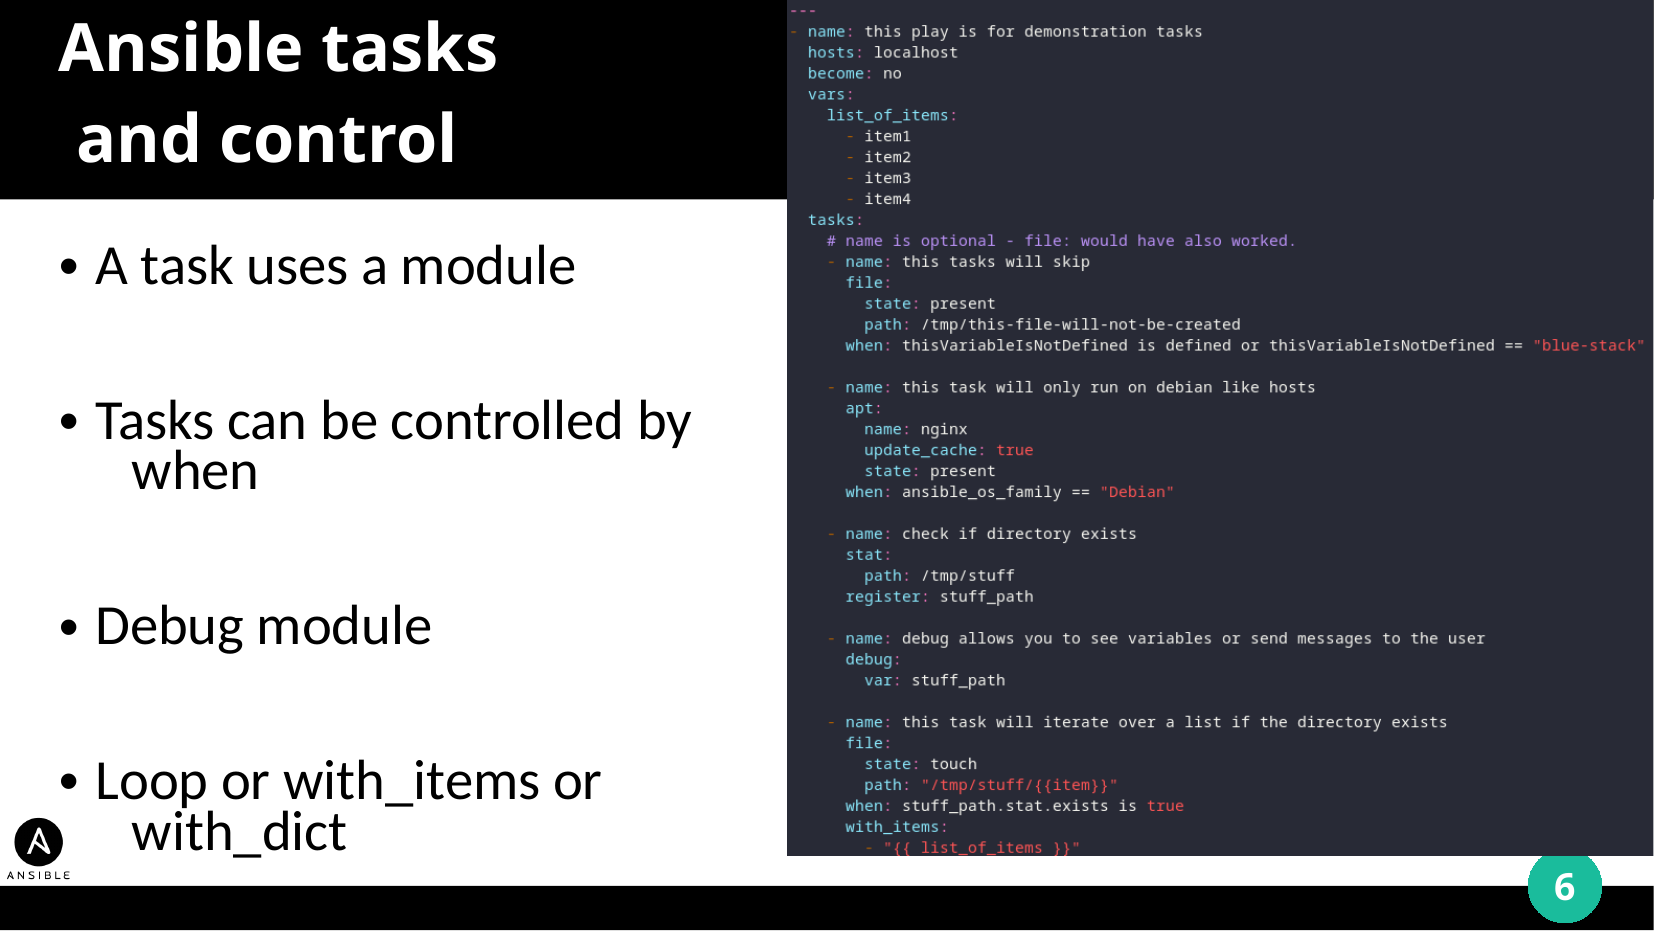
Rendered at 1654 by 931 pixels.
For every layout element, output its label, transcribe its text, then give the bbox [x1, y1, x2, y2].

picture [0, 811, 76, 887]
title Ansible tasks and control [59, 31, 787, 151]
list A task uses a module Tasks can be controlled by when Debug module Loop or with_items or with_dict [59, 243, 788, 864]
picture [787, 0, 1654, 856]
